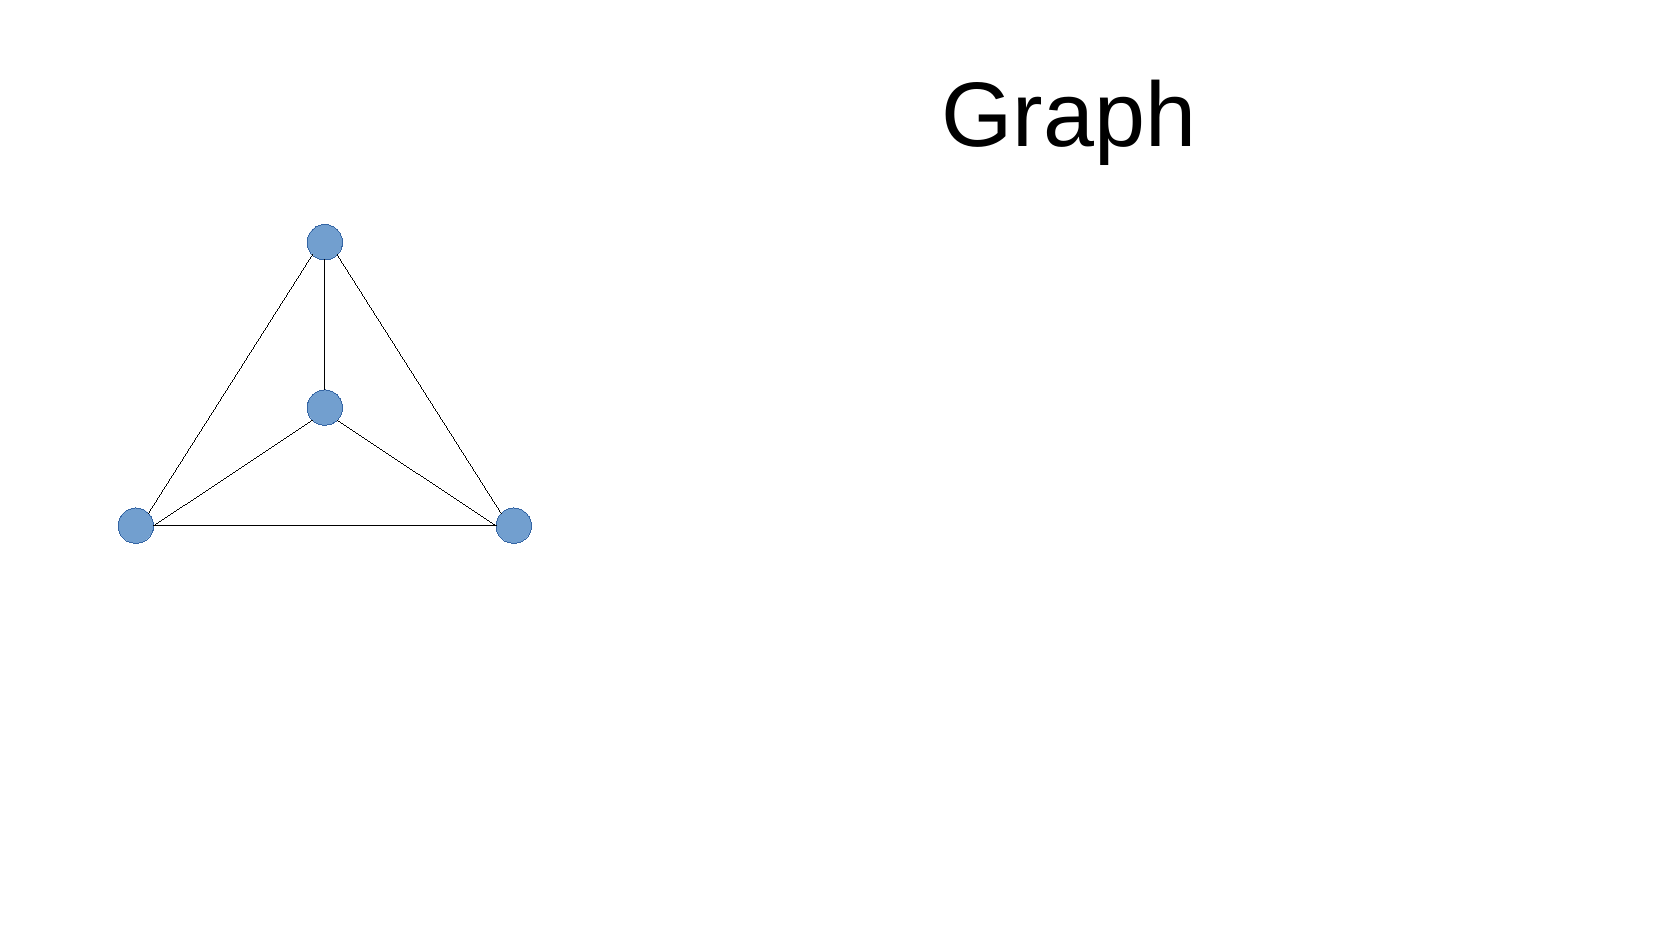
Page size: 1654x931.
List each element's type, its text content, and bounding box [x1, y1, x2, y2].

text_box [307, 389, 343, 426]
title Graph [82, 37, 1571, 193]
text_box [307, 224, 343, 260]
text_box [118, 507, 154, 544]
text_box [496, 507, 532, 544]
